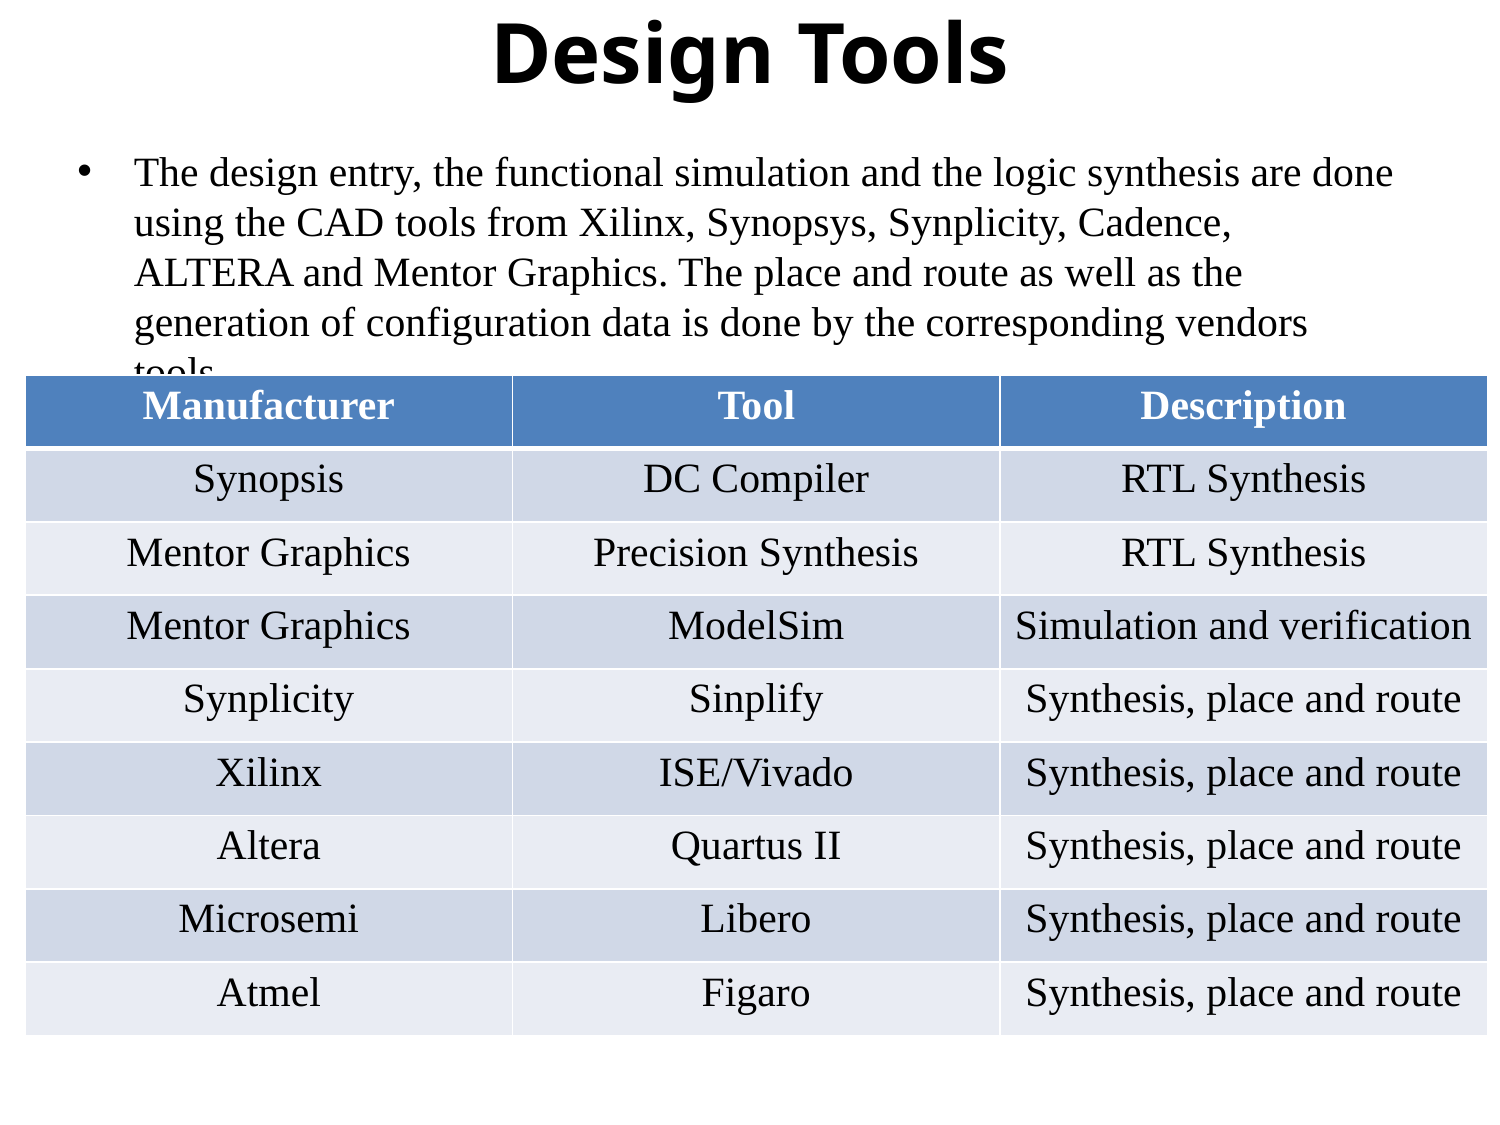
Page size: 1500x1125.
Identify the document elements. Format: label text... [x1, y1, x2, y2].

table_cell Simulation and verification [1001, 596, 1487, 668]
table_cell RTL Synthesis [1001, 451, 1487, 521]
table_cell Synthesis, place and route [1001, 670, 1487, 741]
table_header Description [1001, 376, 1487, 446]
table_cell Synthesis, place and route [1001, 743, 1487, 815]
table_header Tool [513, 376, 999, 446]
table_cell DC Compiler [513, 451, 999, 521]
table_cell ModelSim [513, 596, 999, 668]
table_cell RTL Synthesis [1001, 523, 1487, 594]
table_header Manufacturer [26, 376, 512, 446]
table_cell Microsemi [26, 890, 512, 961]
table_cell Mentor Graphics [26, 596, 512, 668]
table_cell Precision Synthesis [513, 523, 999, 594]
title Design Tools [75, 0, 1425, 100]
table_cell Xilinx [26, 743, 512, 815]
table_cell Synplicity [26, 670, 512, 741]
table_cell Mentor Graphics [26, 523, 512, 594]
list The design entry, the functional simulation and the logic synthesis are done using the CAD tools from Xilinx, Synopsys, Synplicity, Cadence, ALTERA and Mentor Graphics. The place and route as well as the generation of configuration data is done by the corresponding vendors tools. [62, 137, 1413, 374]
table_cell Altera [26, 816, 512, 888]
table_cell Synthesis, place and route [1001, 890, 1487, 961]
table_cell Libero [513, 890, 999, 961]
table_cell Synopsis [26, 451, 512, 521]
table_cell Quartus II [513, 816, 999, 888]
table_cell Synthesis, place and route [1001, 816, 1487, 888]
table_cell Sinplify [513, 670, 999, 741]
table_cell Atmel [26, 963, 512, 1035]
table_cell ISE/Vivado [513, 743, 999, 815]
table_cell Synthesis, place and route [1001, 963, 1487, 1035]
table_cell Figaro [513, 963, 999, 1035]
